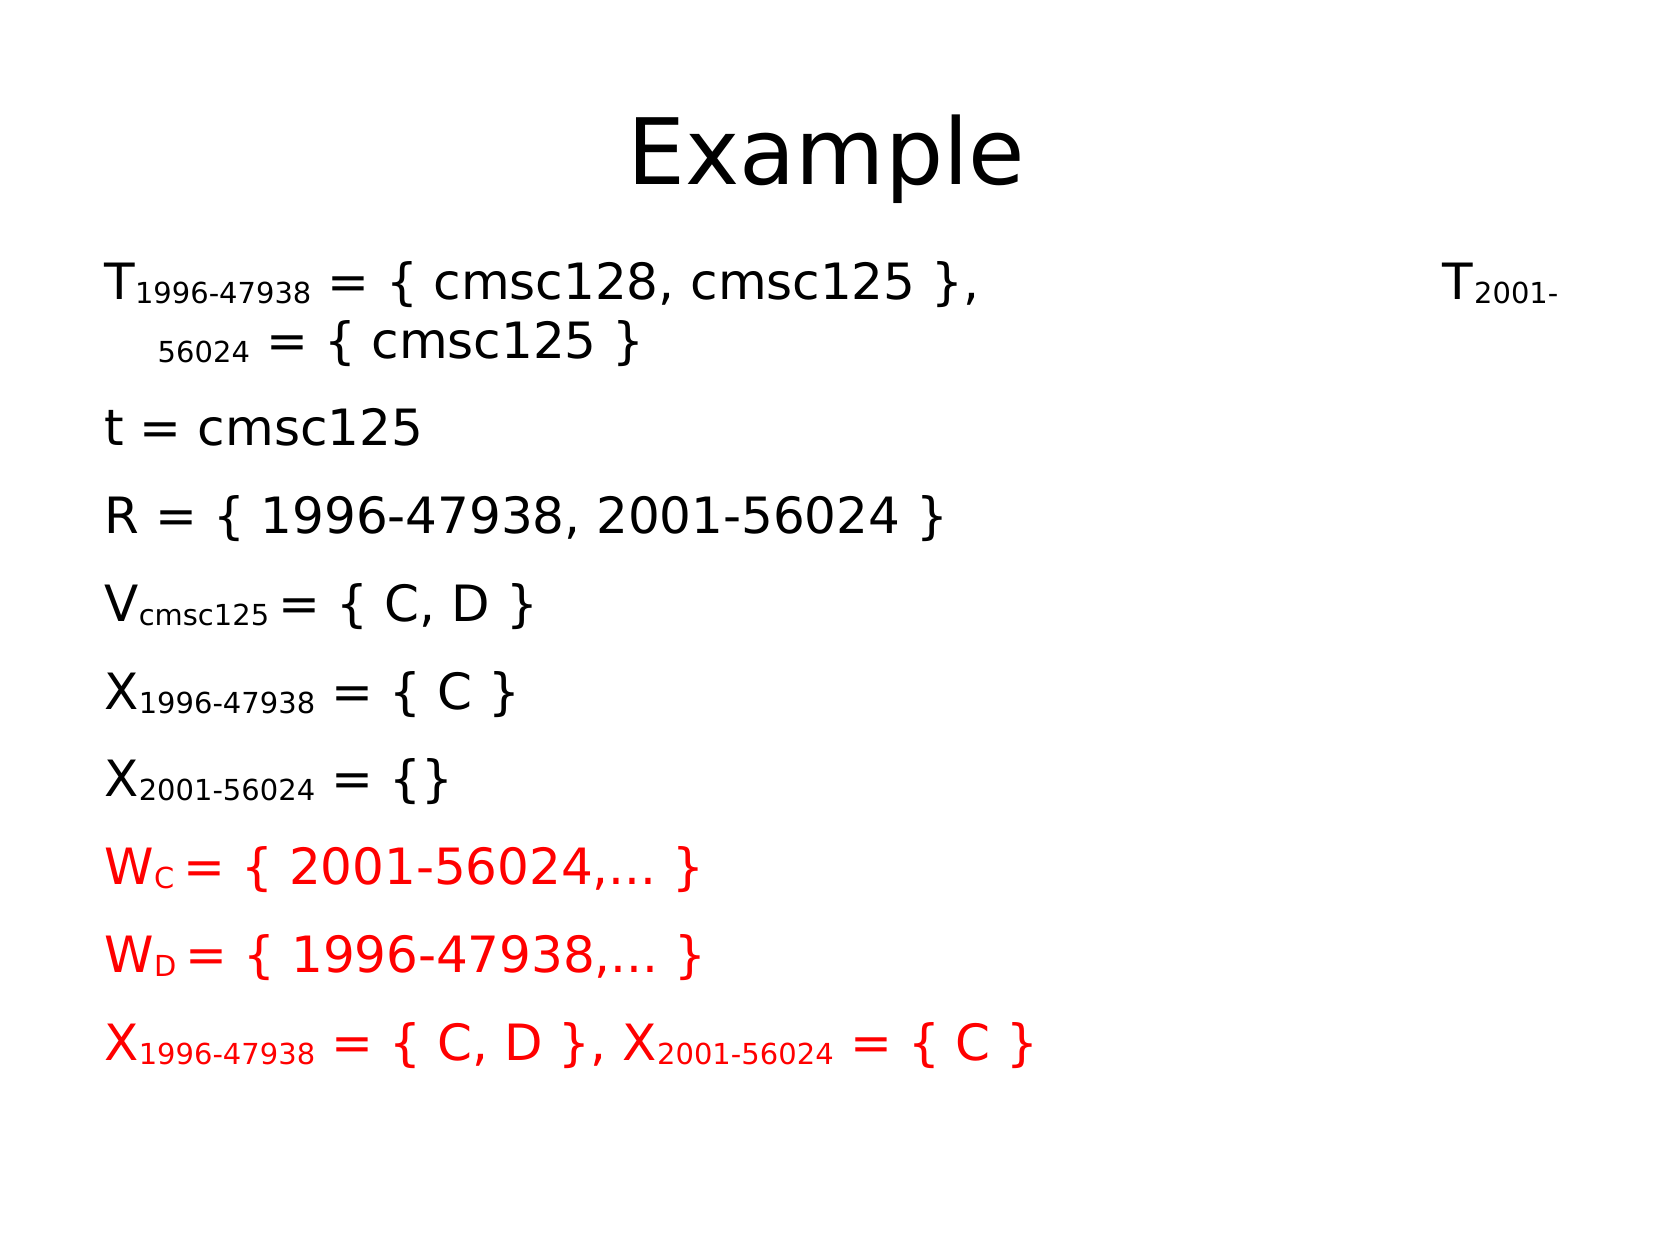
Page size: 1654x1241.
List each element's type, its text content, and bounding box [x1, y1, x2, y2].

list T1996-47938 = { cmsc128, cmsc125 }, T2001-56024 = { cmsc125 } t = cmsc125 R = { 1996-47938, 2001-56024 } Vcmsc125 = { C, D } X1996-47938 = { C } X2001-56024 = {} WC = { 2001-56024,... } WD = { 1996-47938,... } X1996-47938 = { C, D }, X2001-56024 = { C } [86, 253, 1576, 1201]
title Example [82, 56, 1571, 250]
